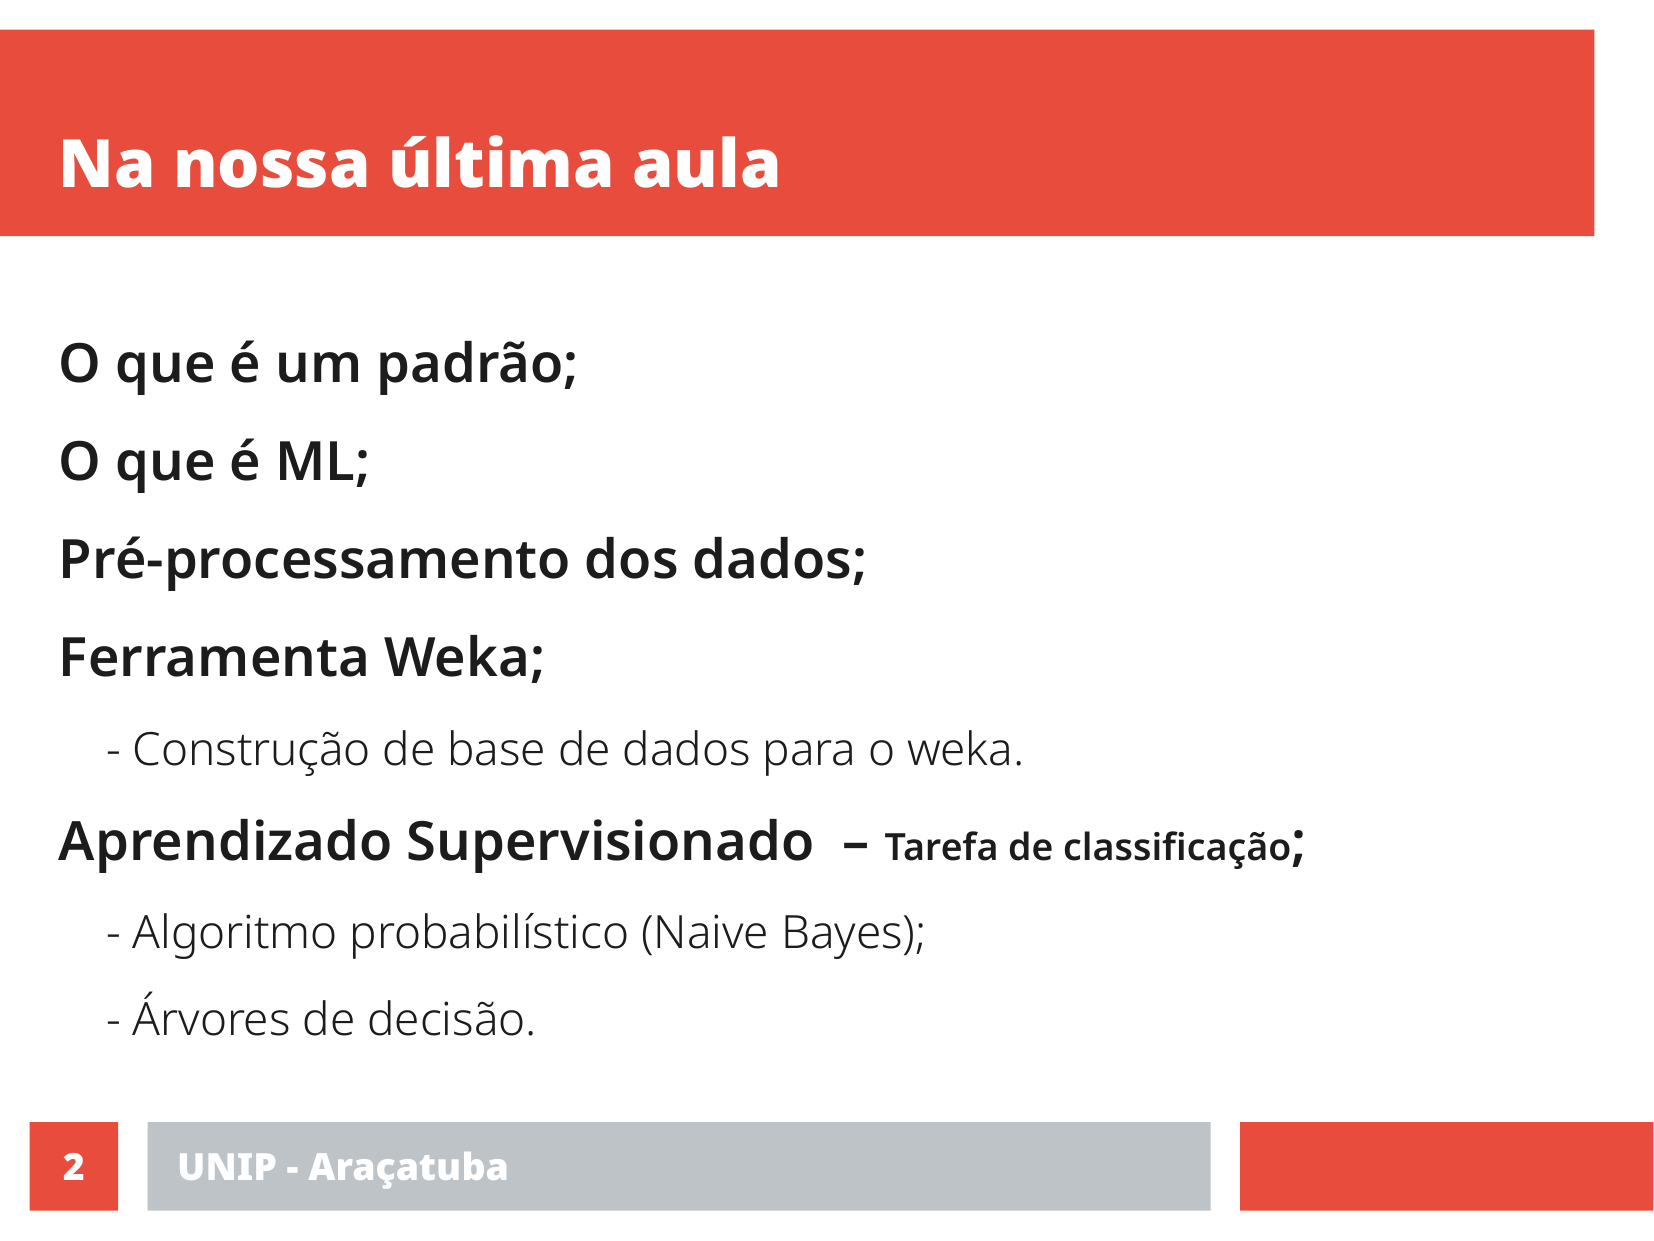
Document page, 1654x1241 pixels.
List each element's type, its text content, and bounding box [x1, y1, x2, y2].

title Na nossa última aula [59, 59, 1595, 207]
list O que é um padrão; O que é ML; Pré-processamento dos dados; Ferramenta Weka; - Construção de base de dados para o weka. Aprendizado Supervisionado – Tarefa de classificação; - Algoritmo probabilístico (Naive Bayes); - Árvores de decisão. [59, 324, 1565, 1093]
